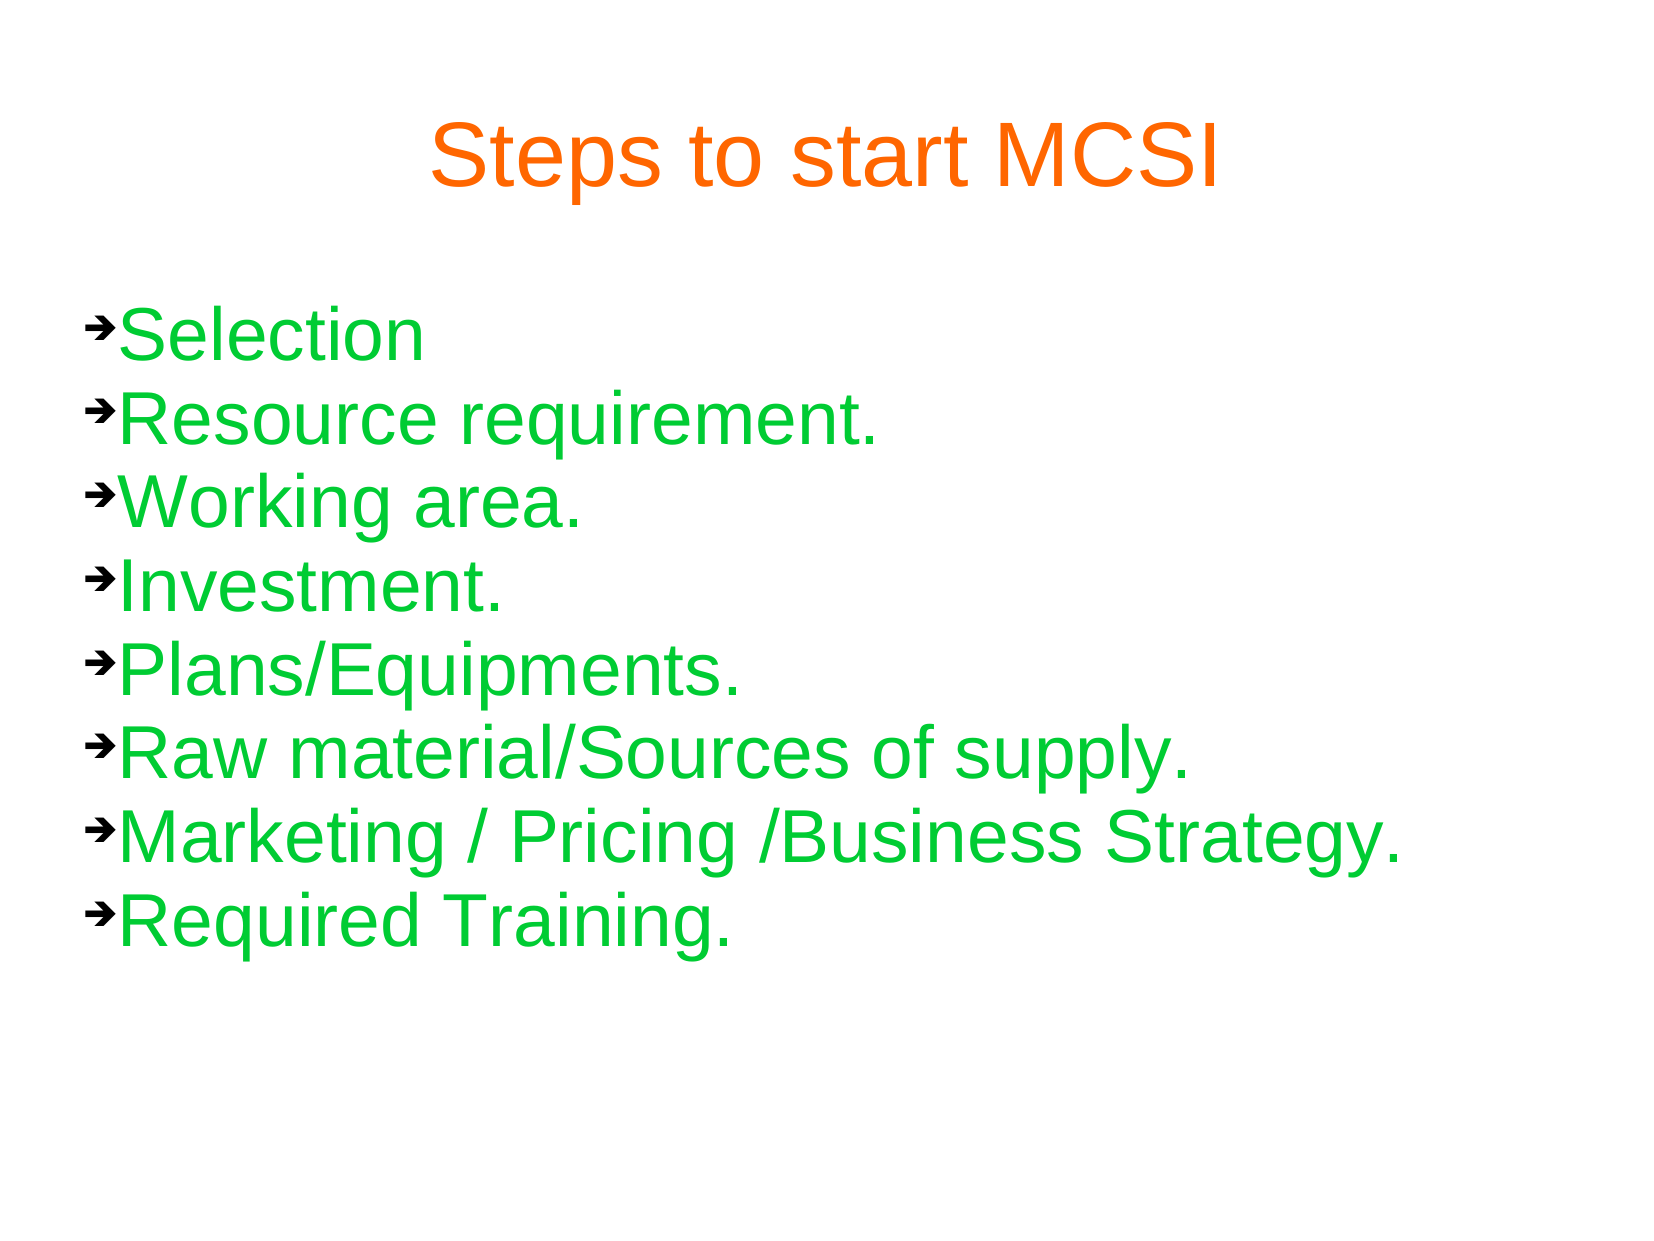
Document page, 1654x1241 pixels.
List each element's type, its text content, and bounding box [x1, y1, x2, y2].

title Steps to start MCSI [82, 49, 1571, 257]
subtitle Selection Resource requirement. Working area. Investment. Plans/Equipments. Raw material/Sources of supply. Marketing / Pricing /Business Strategy. Required Training. [82, 290, 1571, 1010]
